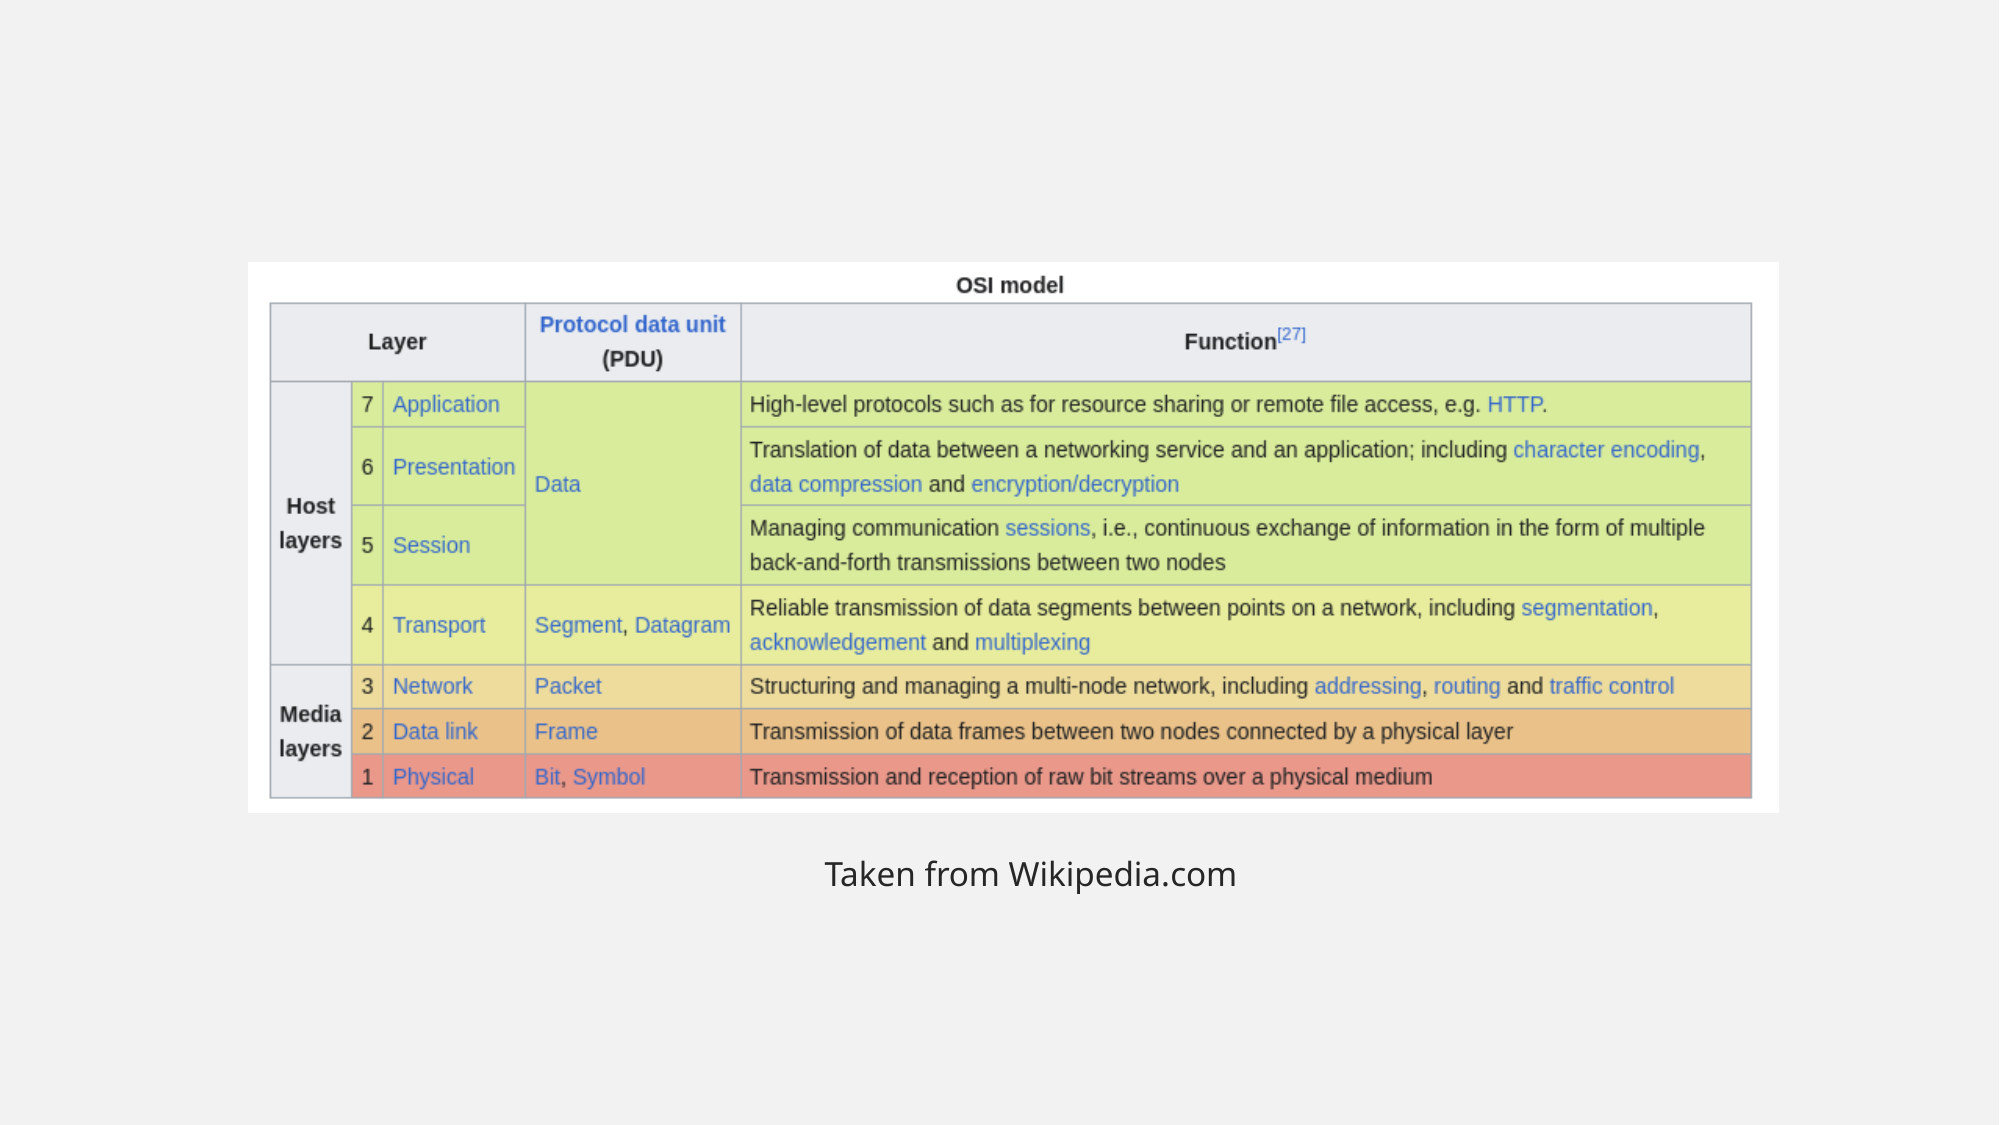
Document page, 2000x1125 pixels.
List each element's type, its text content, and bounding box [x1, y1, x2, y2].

text_box Taken from Wikipedia.com [787, 843, 1276, 942]
picture [248, 262, 1779, 813]
